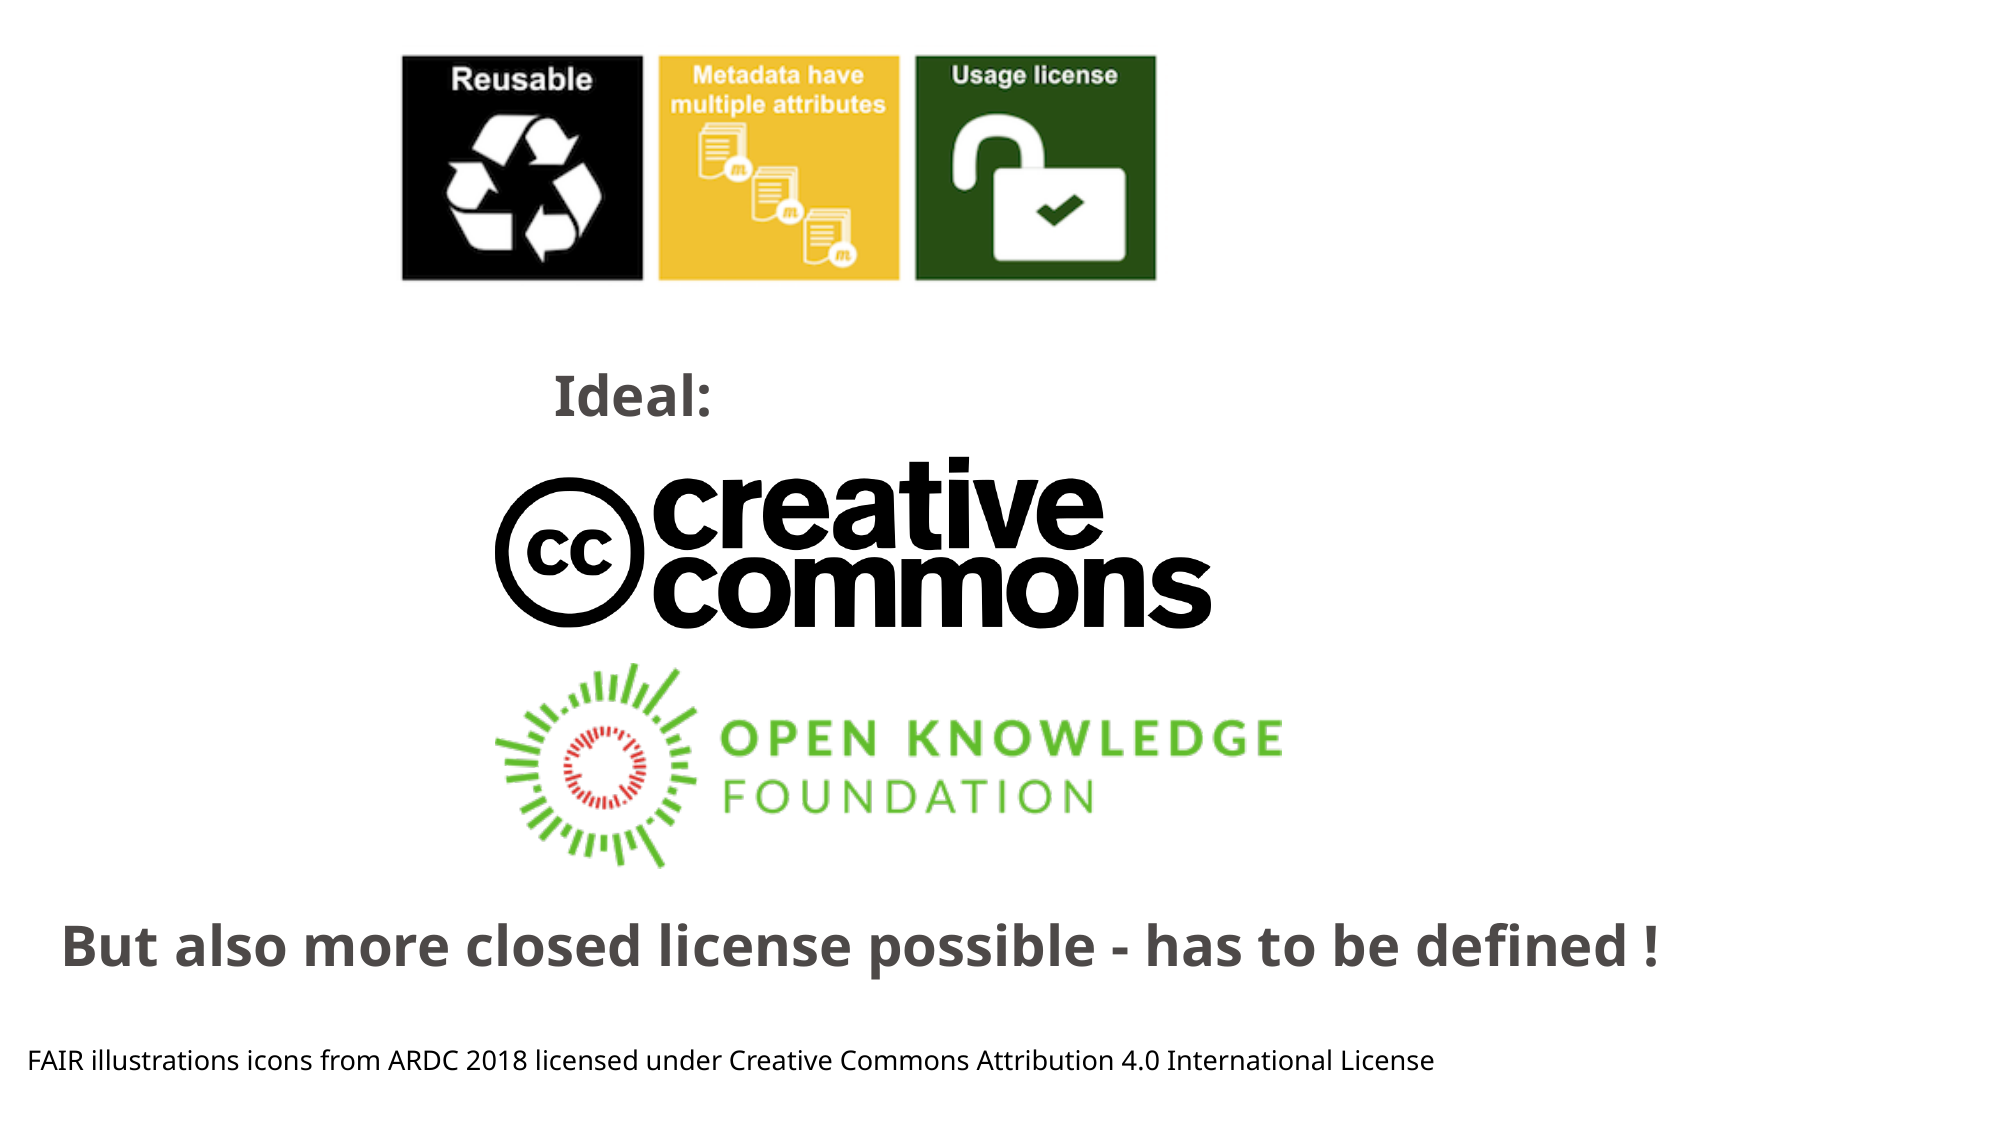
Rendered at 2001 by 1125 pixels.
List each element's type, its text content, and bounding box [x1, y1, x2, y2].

picture [394, 45, 1168, 288]
picture [495, 456, 1211, 629]
text_box Ideal: [539, 345, 1580, 467]
text_box FAIR illustrations icons from ARDC 2018 licensed under Creative Commons Attribution 4.0 International License [12, 1028, 1548, 1125]
picture [495, 663, 1282, 869]
text_box But also more closed license possible - has to be defined ! [45, 894, 1950, 1016]
